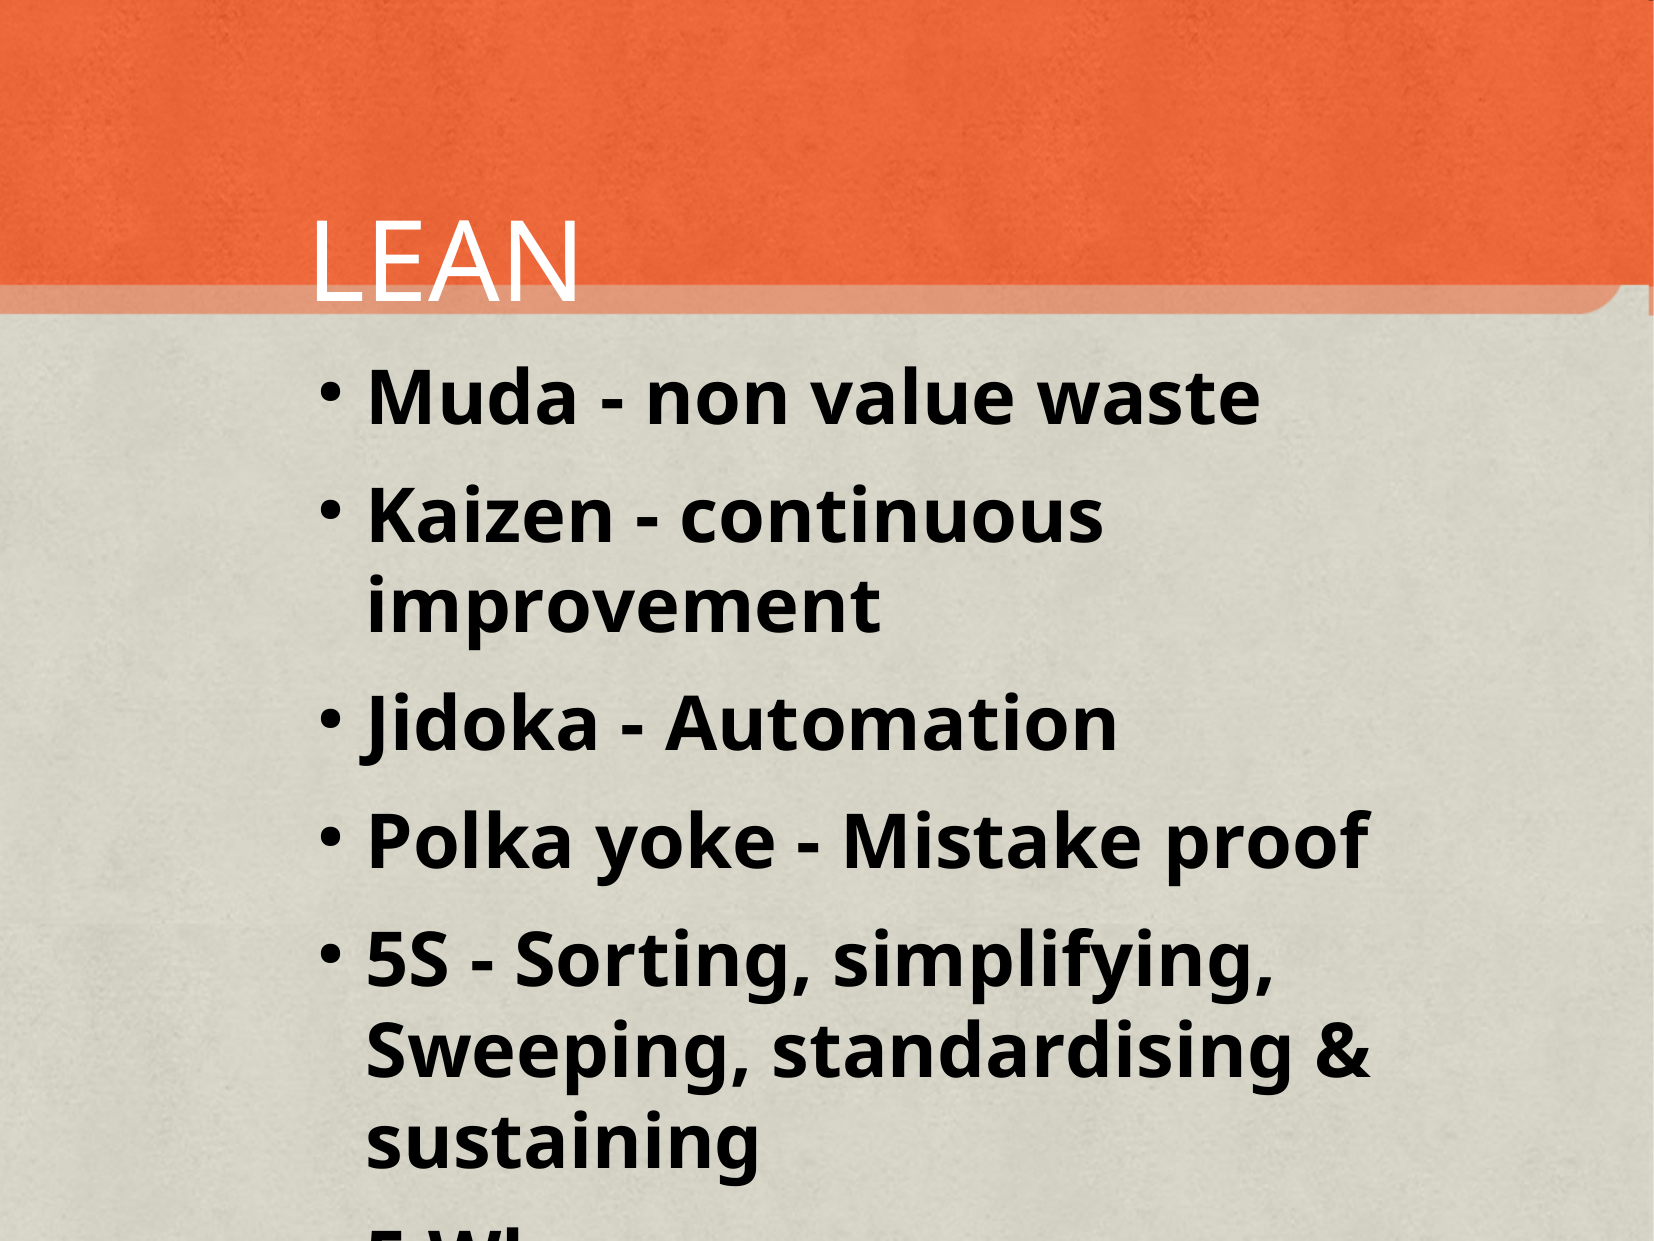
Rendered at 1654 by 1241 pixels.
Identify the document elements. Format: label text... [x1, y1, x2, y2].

list Muda - non value waste Kaizen - continuous improvement Jidoka - Automation Polka yoke - Mistake proof 5S - Sorting, simplifying, Sweeping, standardising & sustaining 5 Why [301, 348, 1588, 1241]
picture [0, 0, 1654, 1241]
title LEAN [306, 189, 1654, 317]
